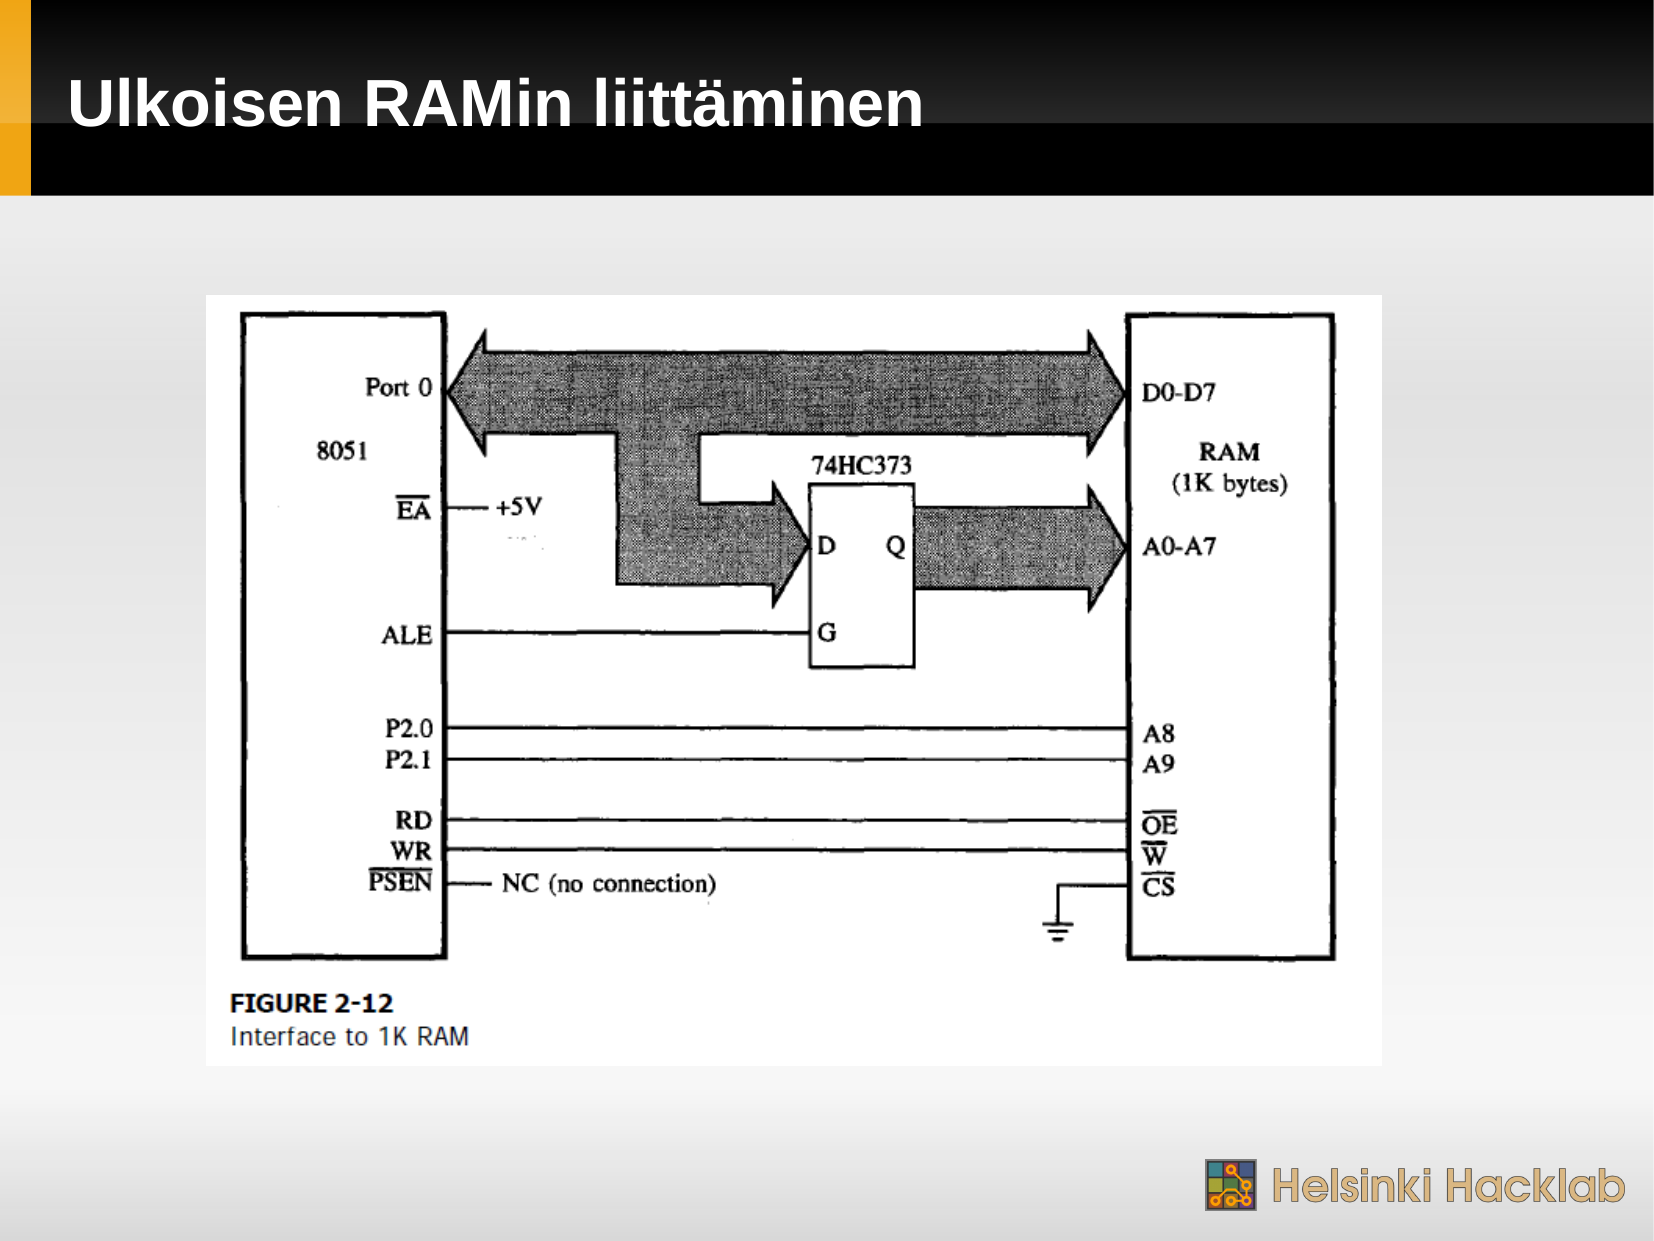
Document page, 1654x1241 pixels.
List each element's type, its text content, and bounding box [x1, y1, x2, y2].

picture [0, 0, 1654, 1241]
title Ulkoisen RAMin liittäminen [67, 0, 1556, 208]
